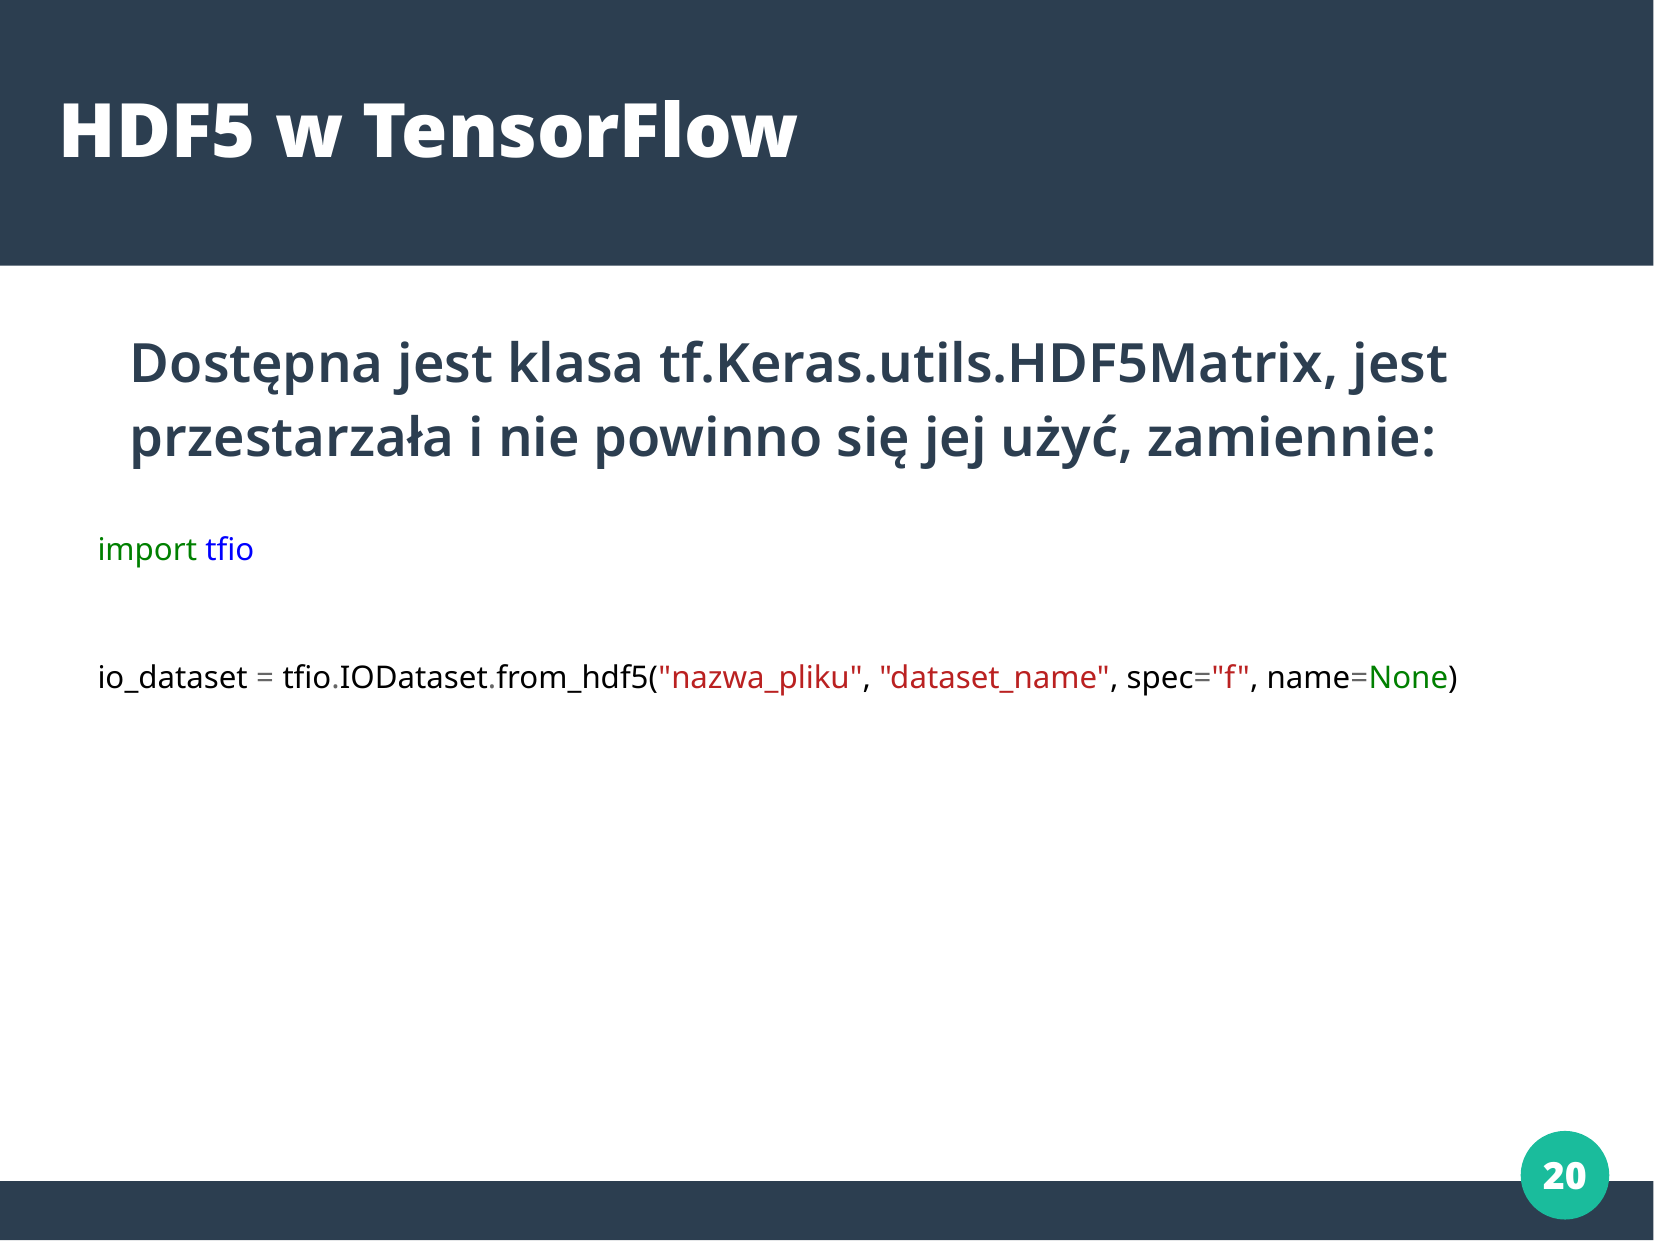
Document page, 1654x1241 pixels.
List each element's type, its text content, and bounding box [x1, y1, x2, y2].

title HDF5 w TensorFlow [59, 49, 1595, 207]
list Dostępna jest klasa tf.Keras.utils.HDF5Matrix, jest przestarzała i nie powinno się jej użyć, zamiennie: [59, 324, 1595, 497]
text_box import tfio io_dataset = tfio.IODataset.from_hdf5("nazwa_pliku", "dataset_name", spec="f", name=None) [82, 519, 1607, 765]
